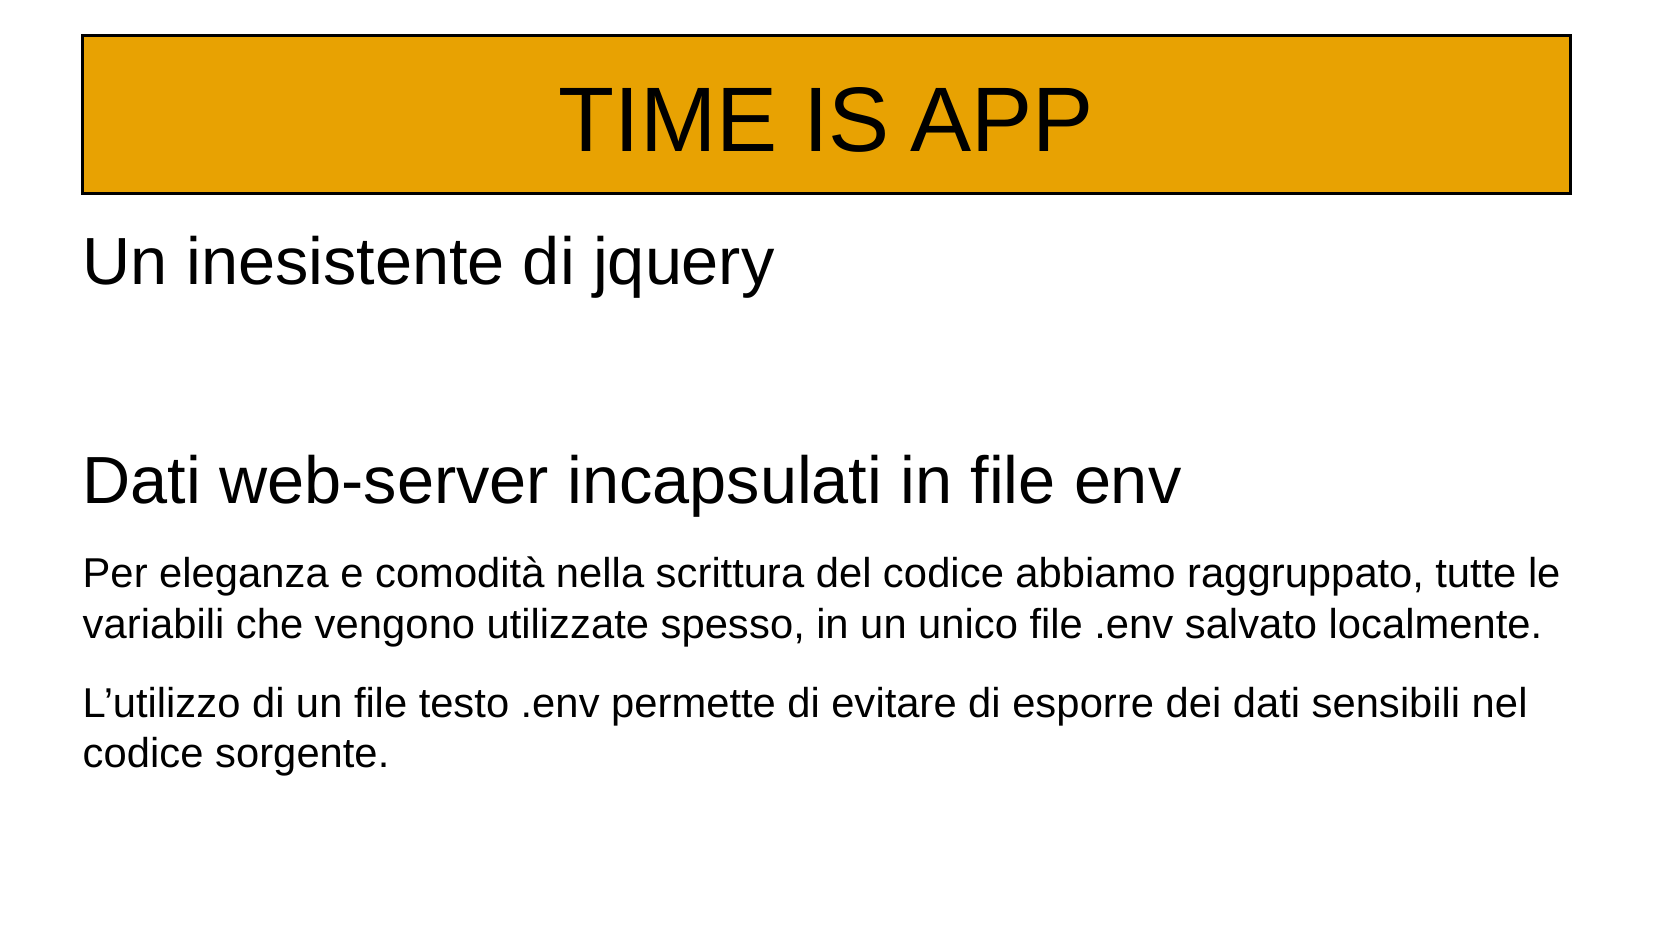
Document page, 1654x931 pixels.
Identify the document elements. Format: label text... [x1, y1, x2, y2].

list Un inesistente di jquery Dati web-server incapsulati in file env Per eleganza e comodità nella scrittura del codice abbiamo raggruppato, tutte le variabili che vengono utilizzate spesso, in un unico file .env salvato localmente. L’utilizzo di un file testo .env permette di evitare di esporre dei dati sensibili nel codice sorgente. [82, 217, 1571, 846]
title TIME IS APP [82, 35, 1571, 194]
